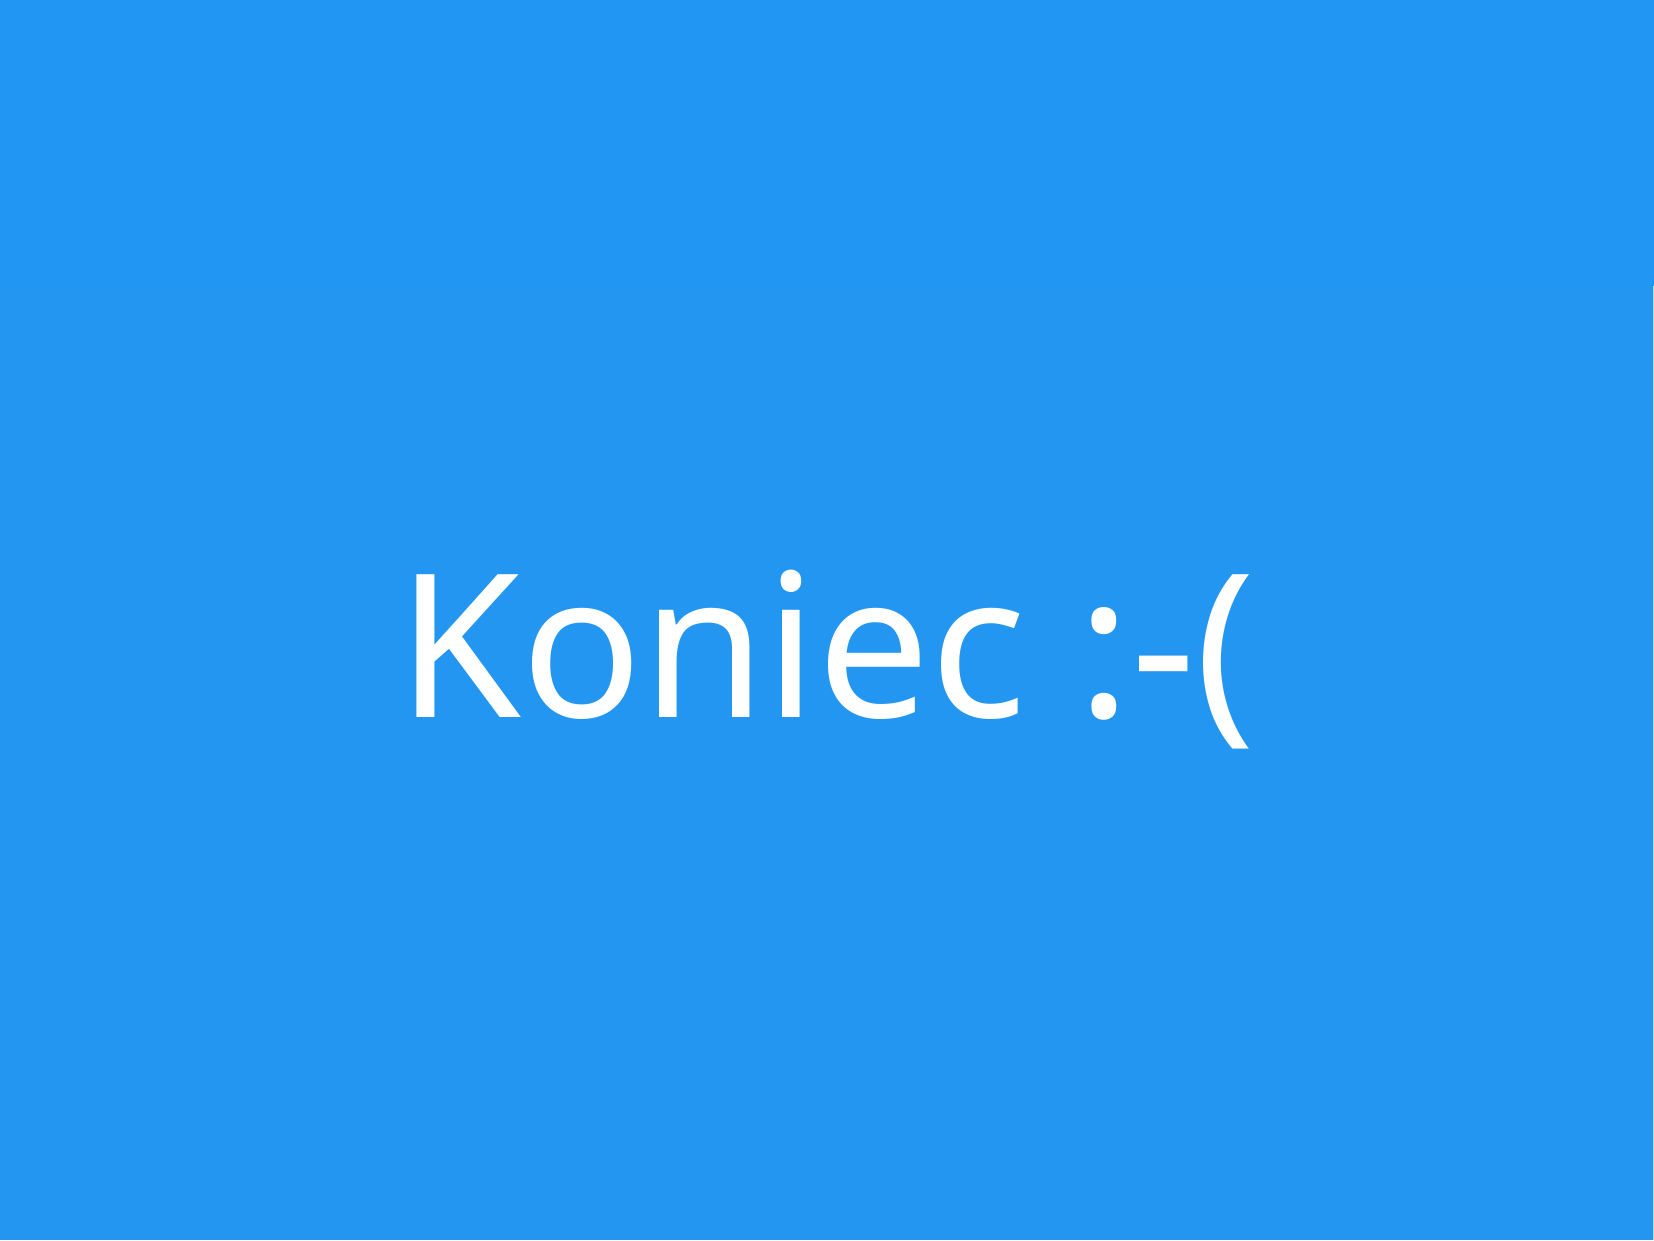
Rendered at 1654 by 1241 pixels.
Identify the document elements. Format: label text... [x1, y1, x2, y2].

title Koniec :-( [82, 522, 1571, 756]
